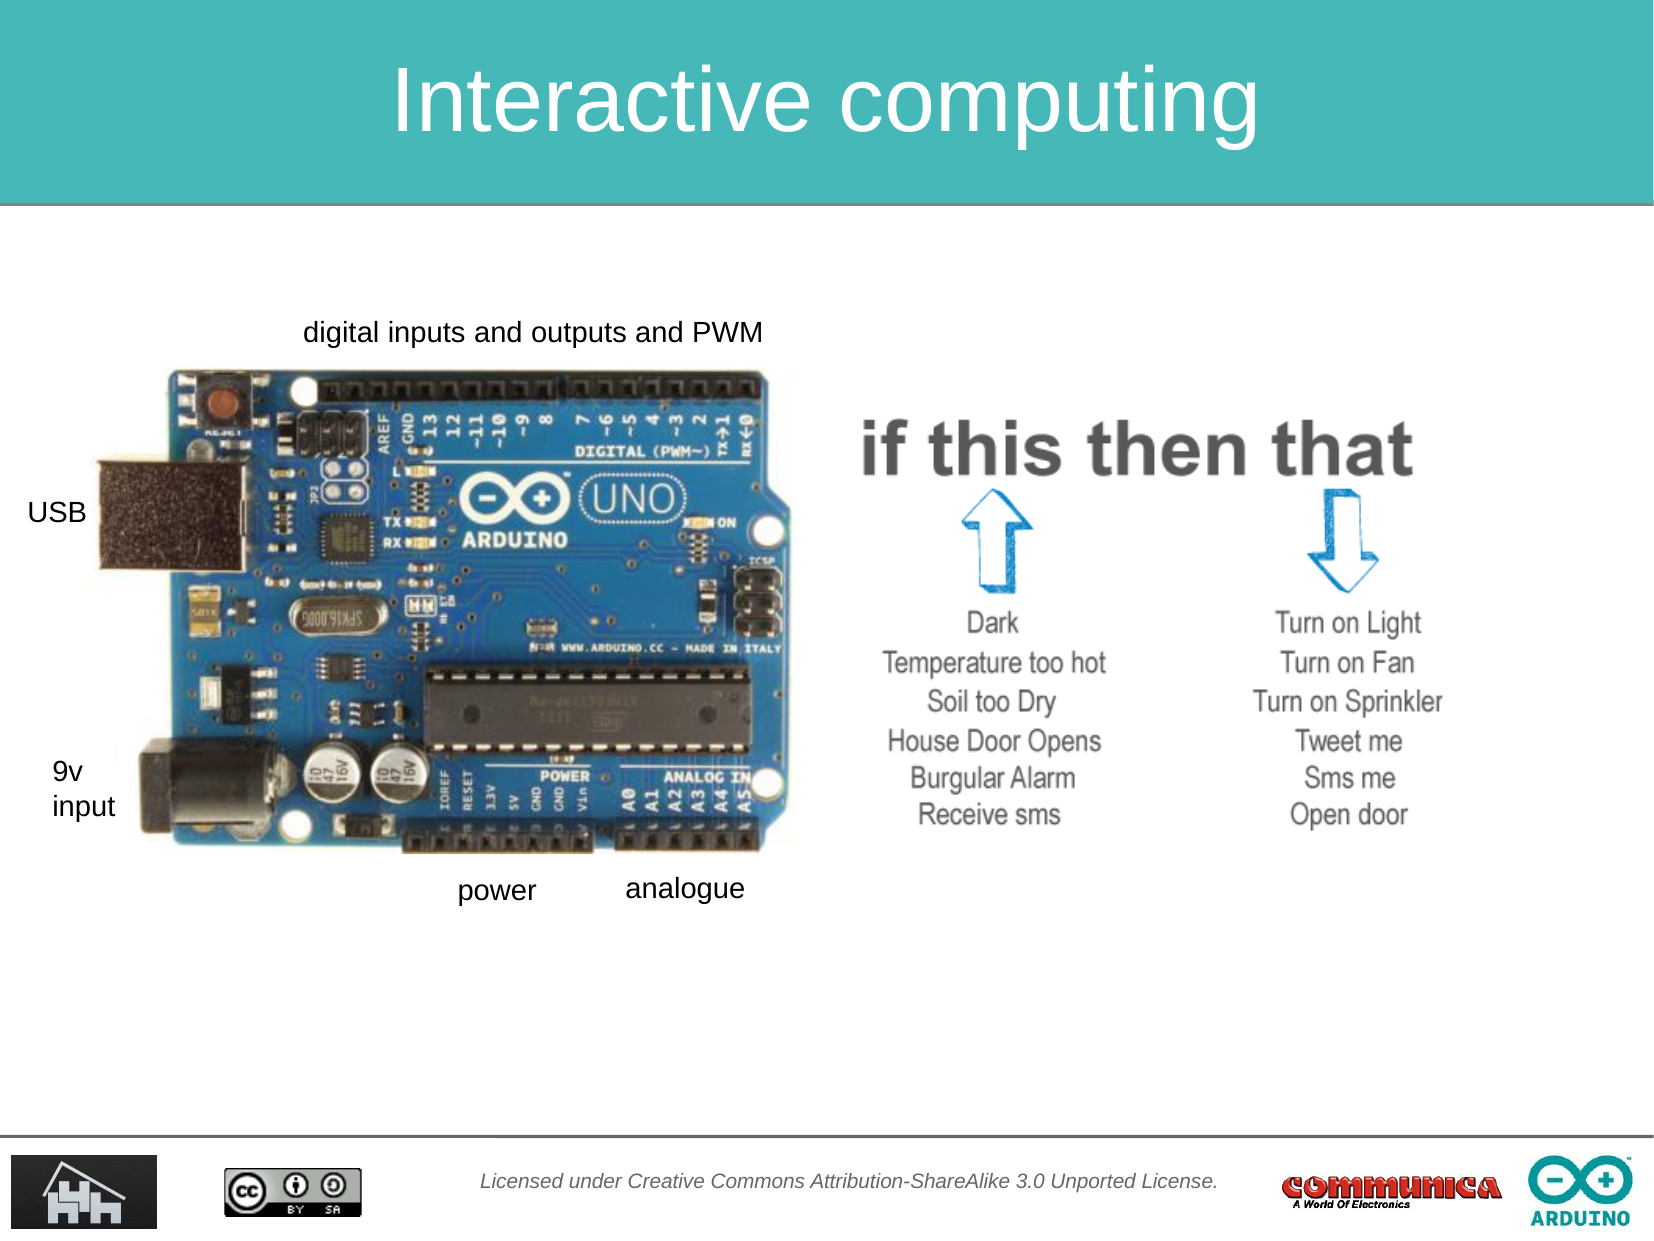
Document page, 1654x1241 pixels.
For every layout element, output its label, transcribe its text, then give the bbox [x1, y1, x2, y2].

text_box [95, 807, 103, 814]
text_box digital inputs and outputs and PWM [288, 298, 829, 368]
picture [11, 1155, 157, 1229]
title Interactive computing [0, 0, 1654, 204]
text_box power [442, 856, 600, 926]
text_box [862, 406, 1455, 844]
picture [1264, 1144, 1654, 1241]
text_box 9v input [37, 737, 195, 807]
text_box USB [12, 478, 170, 548]
text_box [91, 367, 794, 854]
picture [224, 1168, 362, 1217]
text_box analogue [610, 853, 768, 923]
